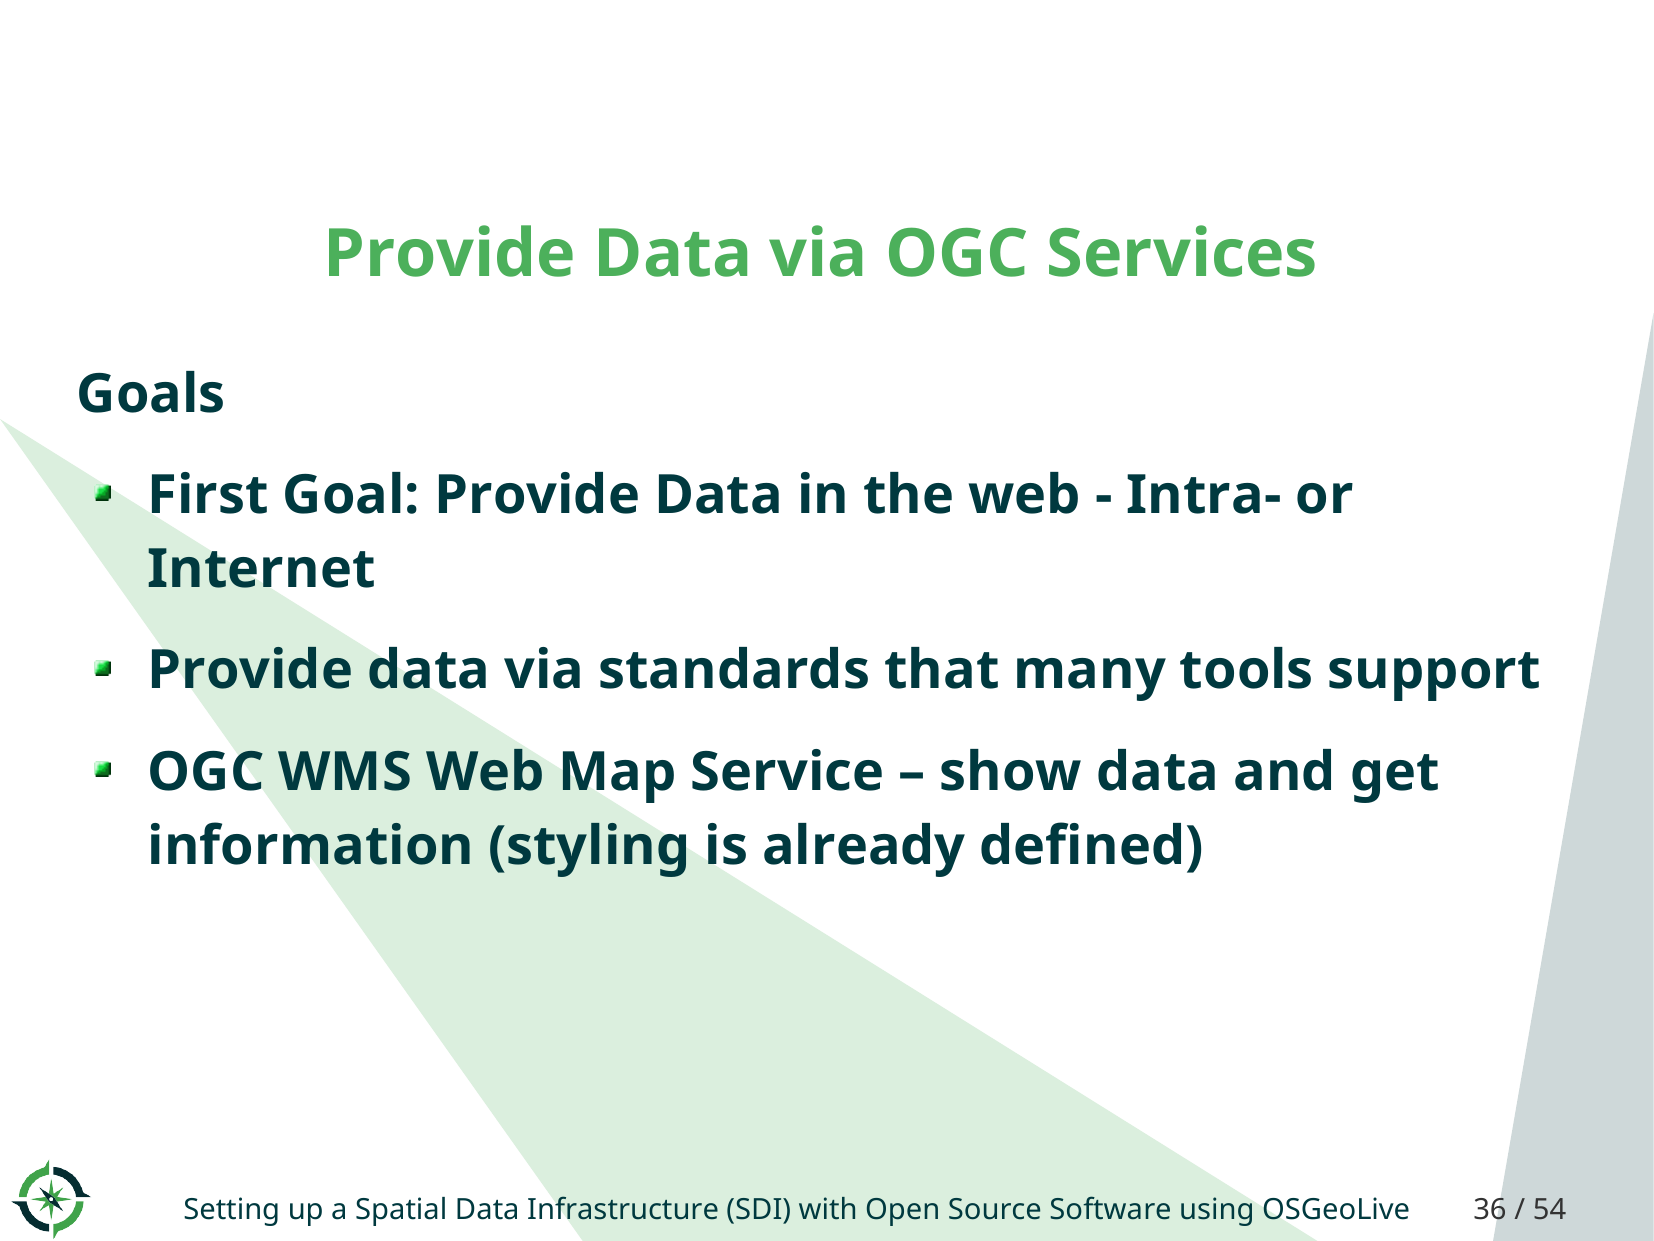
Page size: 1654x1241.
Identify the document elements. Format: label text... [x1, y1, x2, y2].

list Goals First Goal: Provide Data in the web - Intra- or Internet Provide data via standards that many tools support OGC WMS Web Map Service – show data and get information (styling is already defined) [76, 354, 1565, 1173]
picture [10, 1158, 92, 1240]
title Provide Data via OGC Services [76, 177, 1565, 325]
